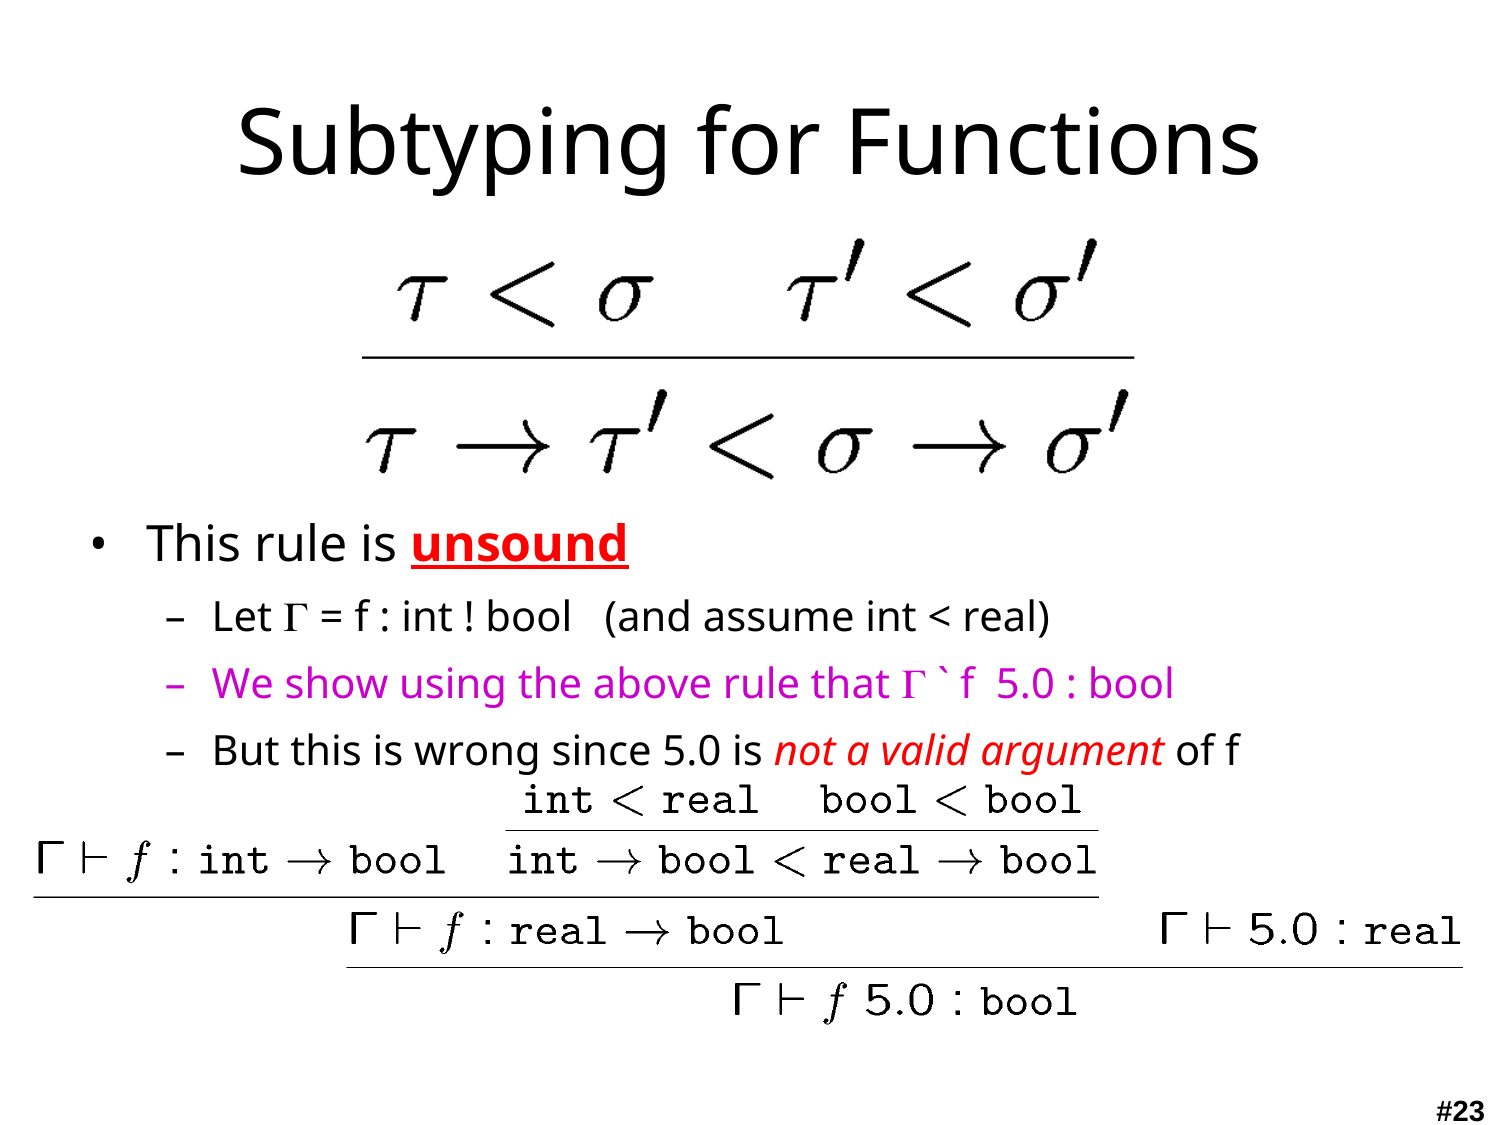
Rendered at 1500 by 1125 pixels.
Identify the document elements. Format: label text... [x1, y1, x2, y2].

title Subtyping for Functions [24, 45, 1476, 233]
picture [32, 782, 1463, 1026]
picture [362, 235, 1138, 483]
list This rule is unsound Let  = f : int ! bool (and assume int < real) We show using the above rule that  ` f 5.0 : bool But this is wrong since 5.0 is not a valid argument of f [75, 499, 1438, 763]
